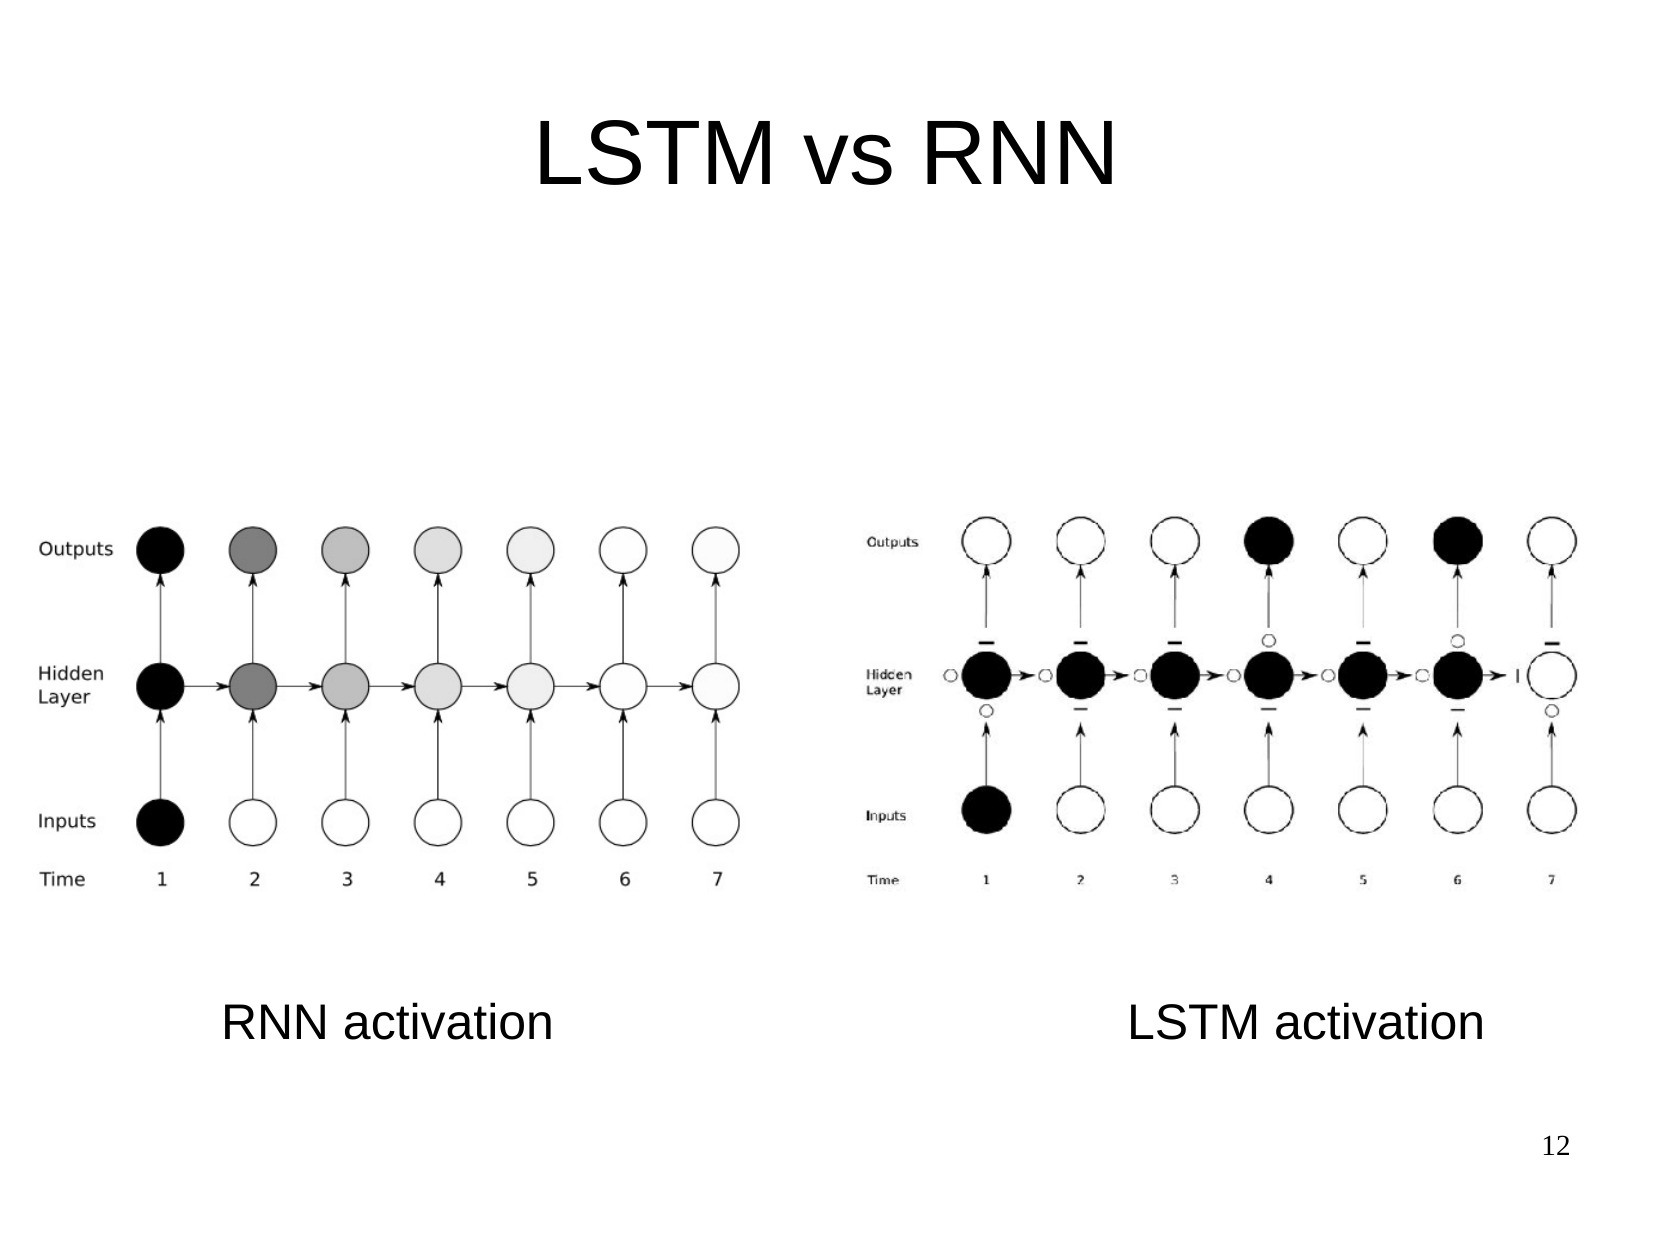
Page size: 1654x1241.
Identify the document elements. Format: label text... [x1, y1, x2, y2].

text_box RNN activation [163, 970, 612, 1074]
picture [854, 508, 1625, 903]
picture [18, 511, 754, 907]
title LSTM vs RNN [82, 49, 1571, 257]
text_box LSTM activation [1124, 993, 1488, 1051]
